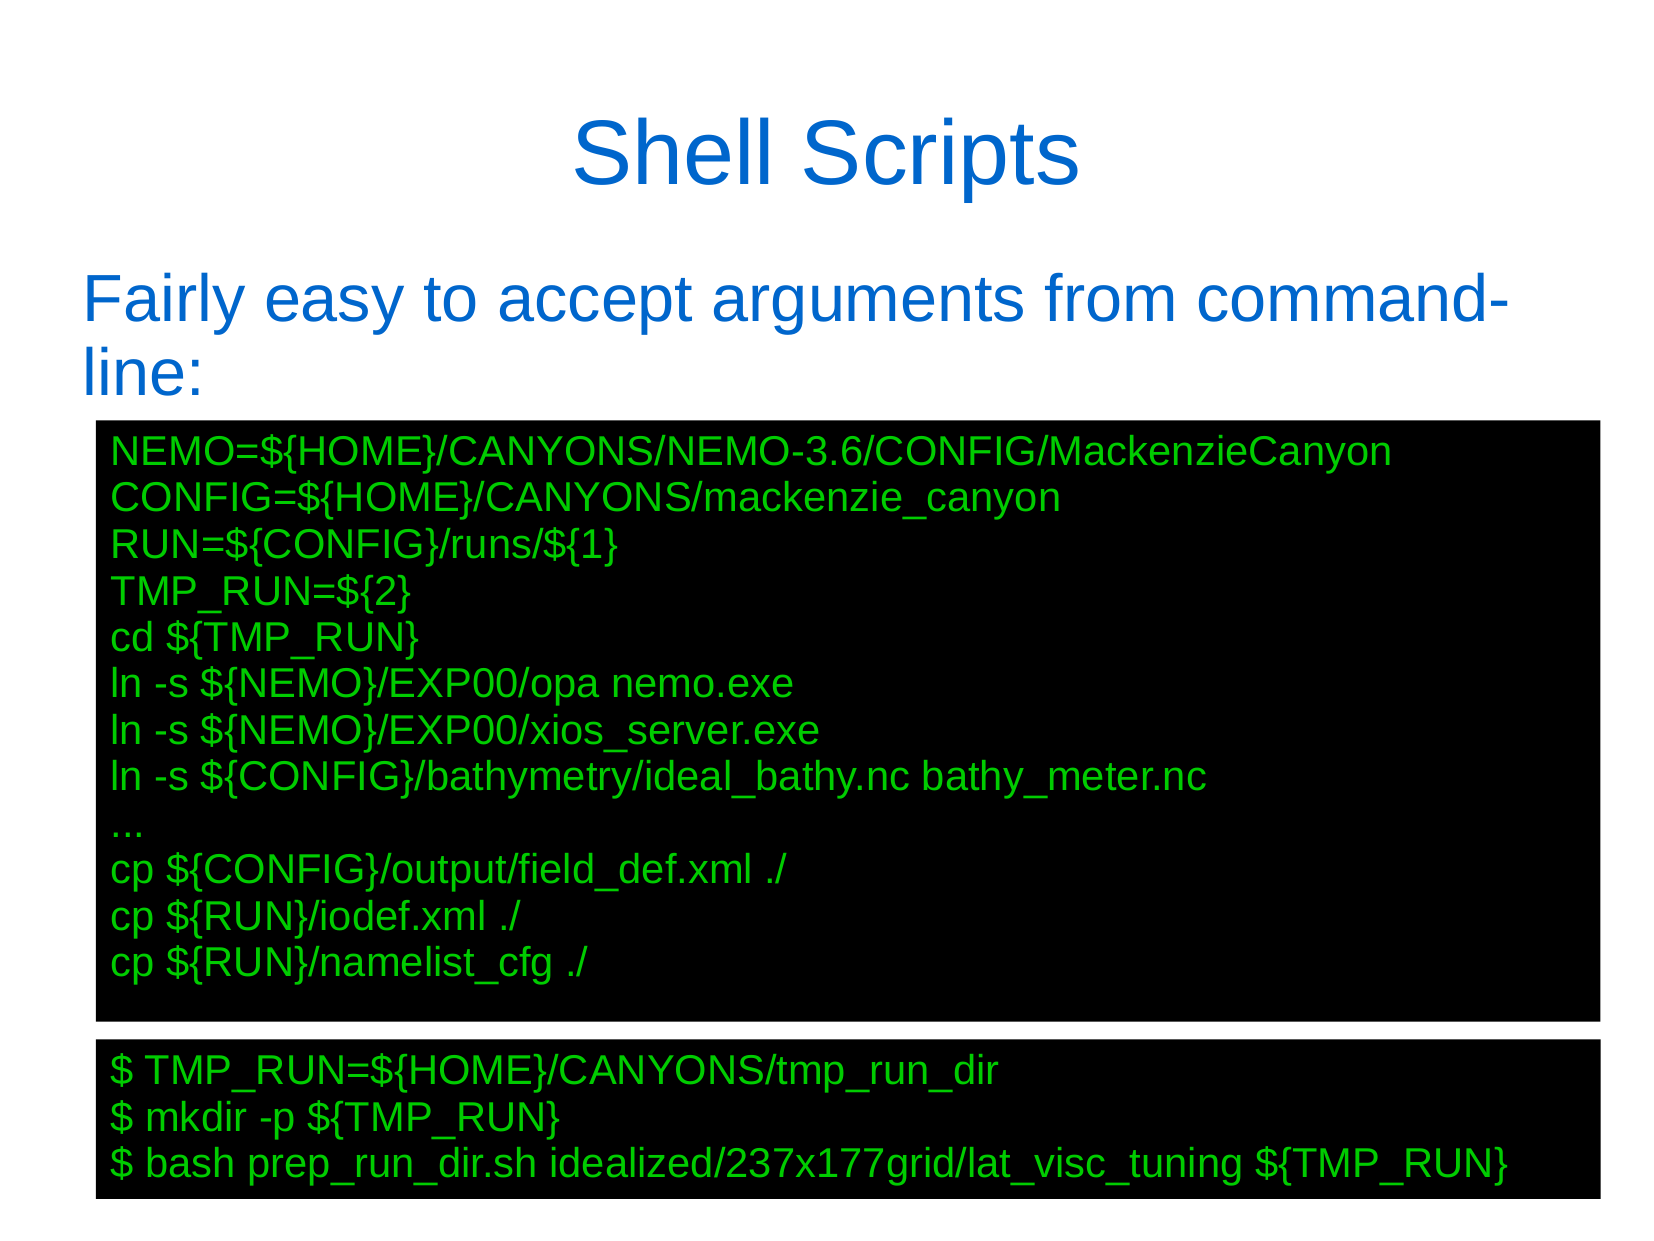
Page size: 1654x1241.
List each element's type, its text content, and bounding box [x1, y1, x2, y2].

title Shell Scripts [82, 49, 1571, 257]
text_box $ TMP_RUN=${HOME}/CANYONS/tmp_run_dir $ mkdir -p ${TMP_RUN} $ bash prep_run_dir.sh idealized/237x177grid/lat_visc_tuning ${TMP_RUN} [95, 1039, 1601, 1199]
text_box NEMO=${HOME}/CANYONS/NEMO-3.6/CONFIG/MackenzieCanyon CONFIG=${HOME}/CANYONS/mackenzie_canyon RUN=${CONFIG}/runs/${1} TMP_RUN=${2} cd ${TMP_RUN} ln -s ${NEMO}/EXP00/opa nemo.exe ln -s ${NEMO}/EXP00/xios_server.exe ln -s ${CONFIG}/bathymetry/ideal_bathy.nc bathy_meter.nc ... cp ${CONFIG}/output/field_def.xml ./ cp ${RUN}/iodef.xml ./ cp ${RUN}/namelist_cfg ./ [95, 420, 1601, 1022]
list Fairly easy to accept arguments from command-line: [82, 260, 1571, 473]
